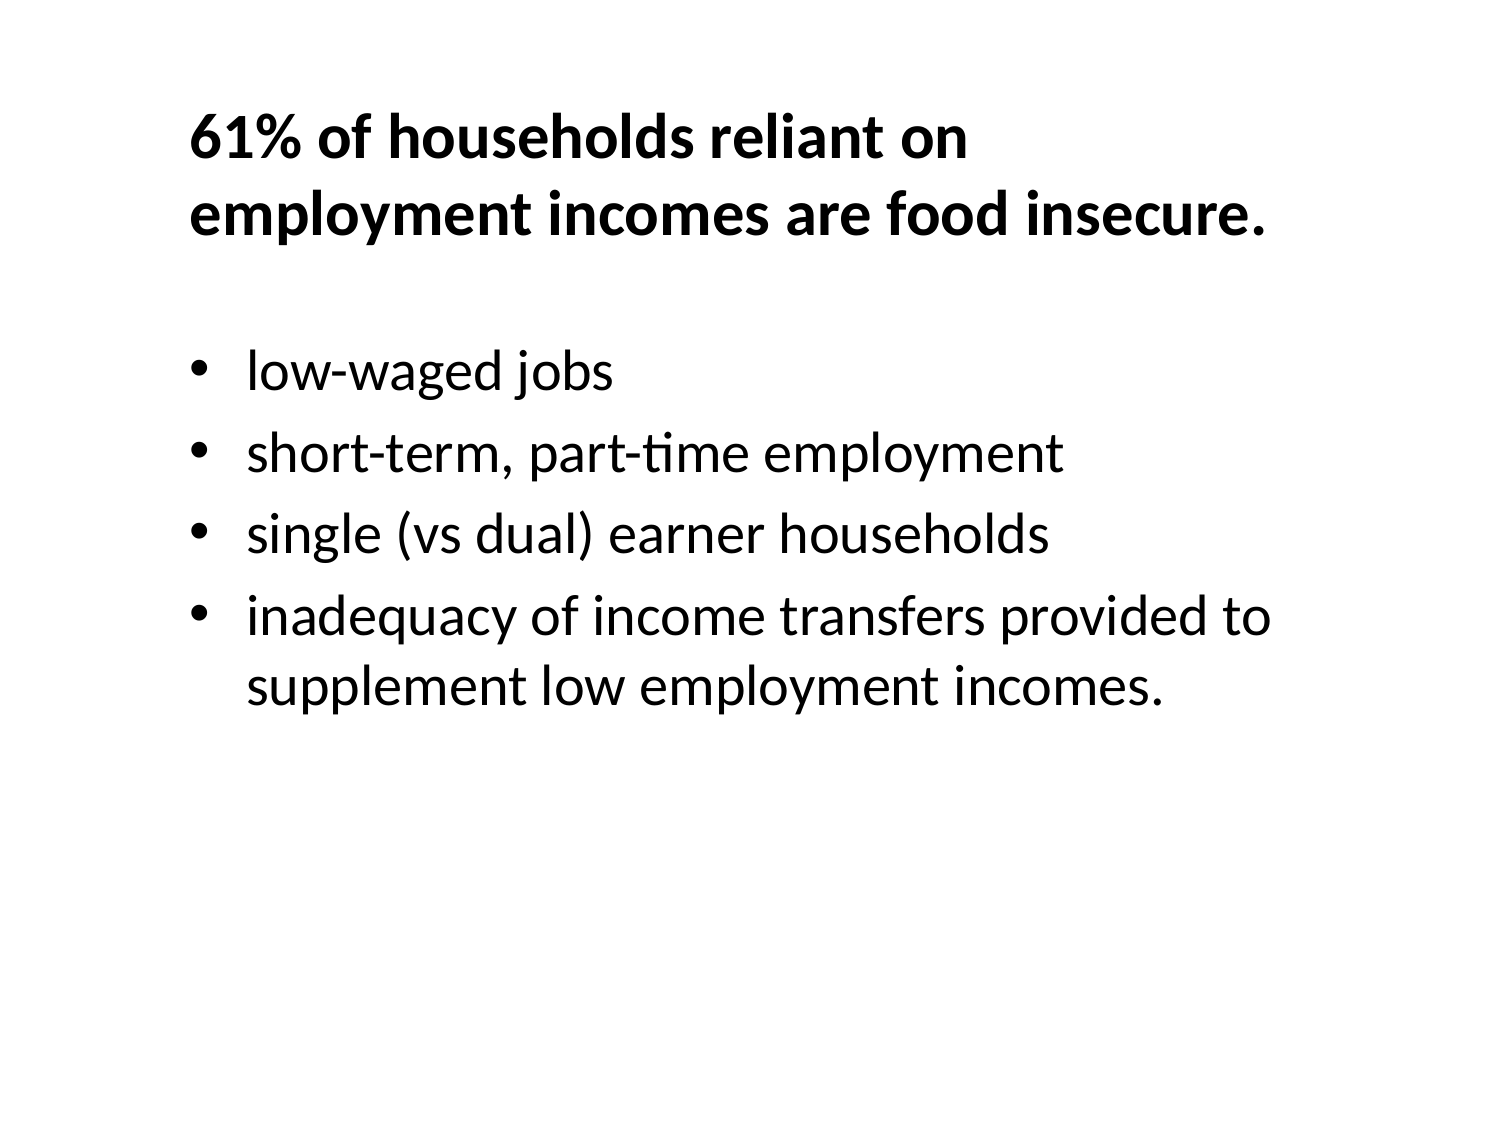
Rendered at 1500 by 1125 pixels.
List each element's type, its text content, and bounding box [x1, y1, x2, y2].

list low-waged jobs short-term, part-time employment single (vs dual) earner households inadequacy of income transfers provided to supplement low employment incomes. [174, 324, 1313, 925]
title 61% of households reliant on employment incomes are food insecure. [174, 75, 1300, 268]
